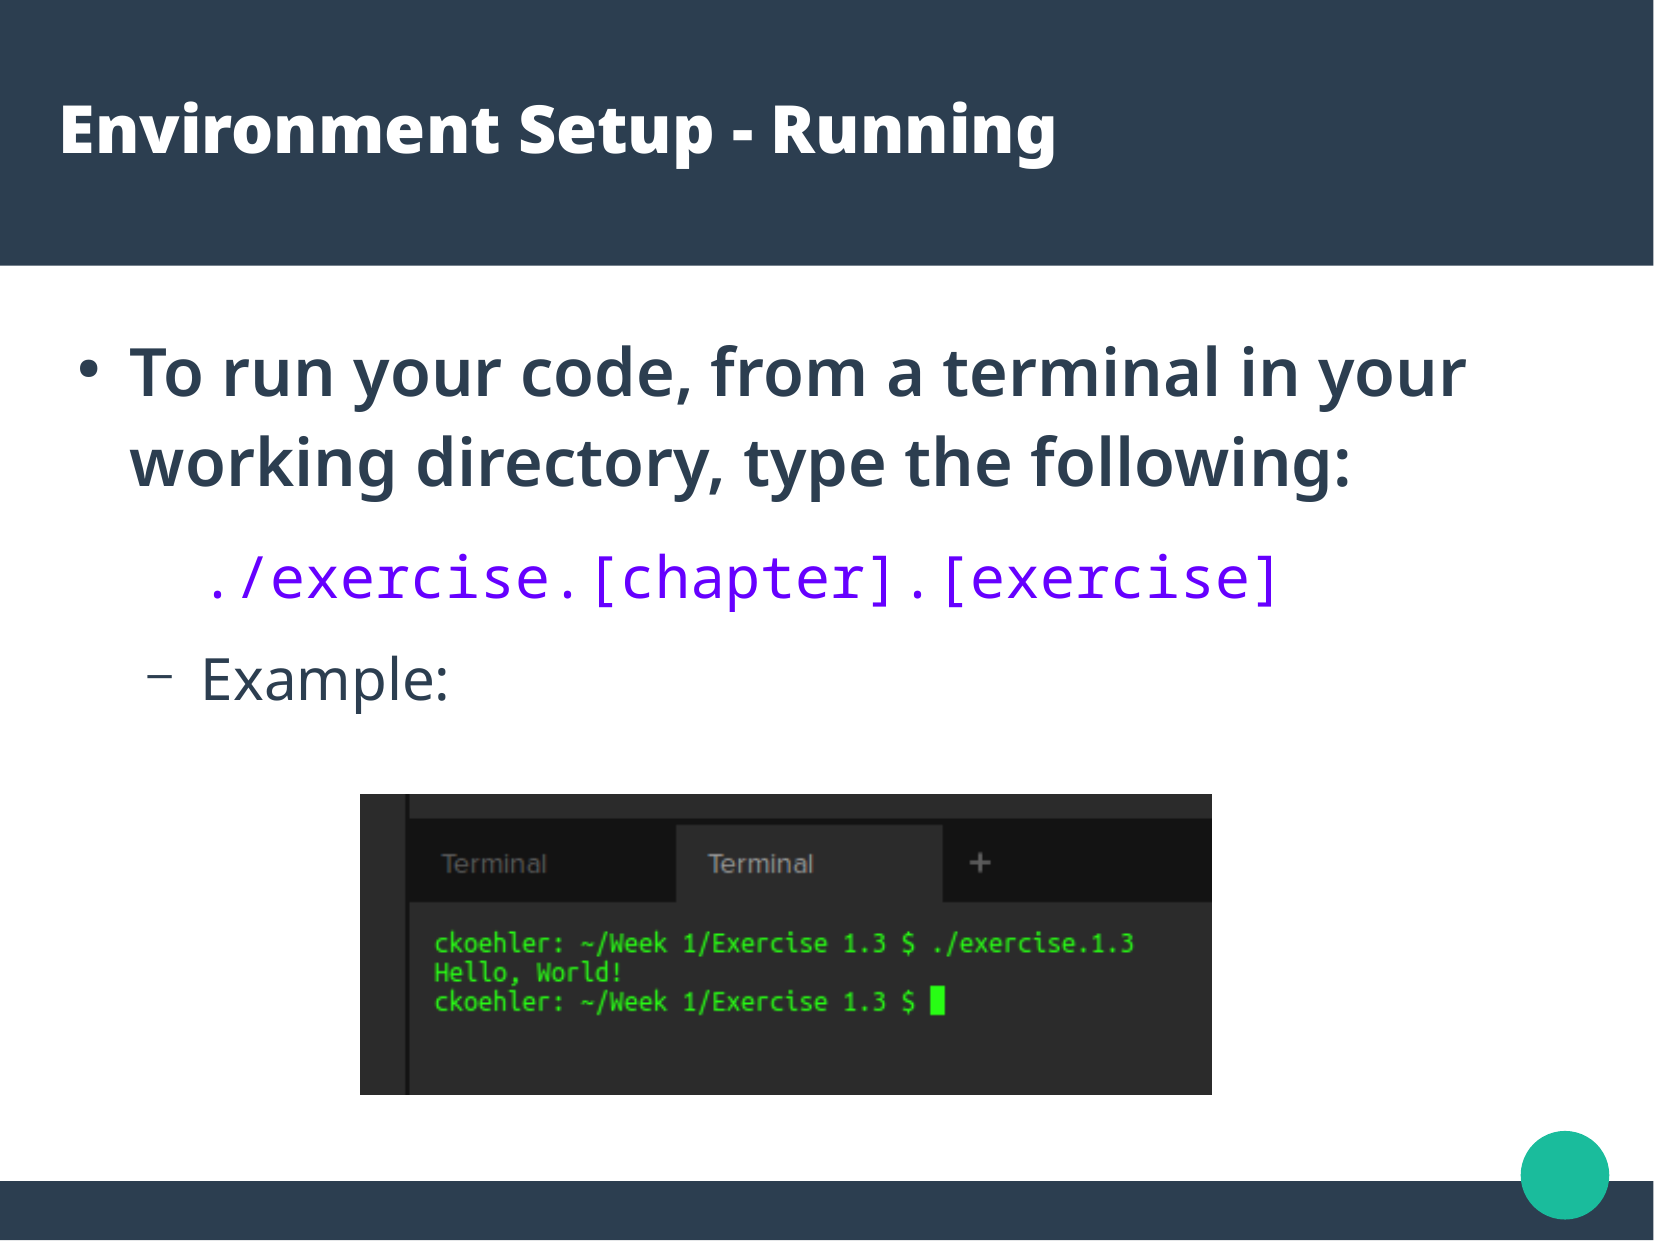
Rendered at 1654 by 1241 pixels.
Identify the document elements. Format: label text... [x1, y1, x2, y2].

list To run your code, from a terminal in your working directory, type the following: ./exercise.[chapter].[exercise] Example: [59, 324, 1595, 751]
picture [360, 794, 1212, 1095]
title Environment Setup - Running [59, 49, 1595, 207]
